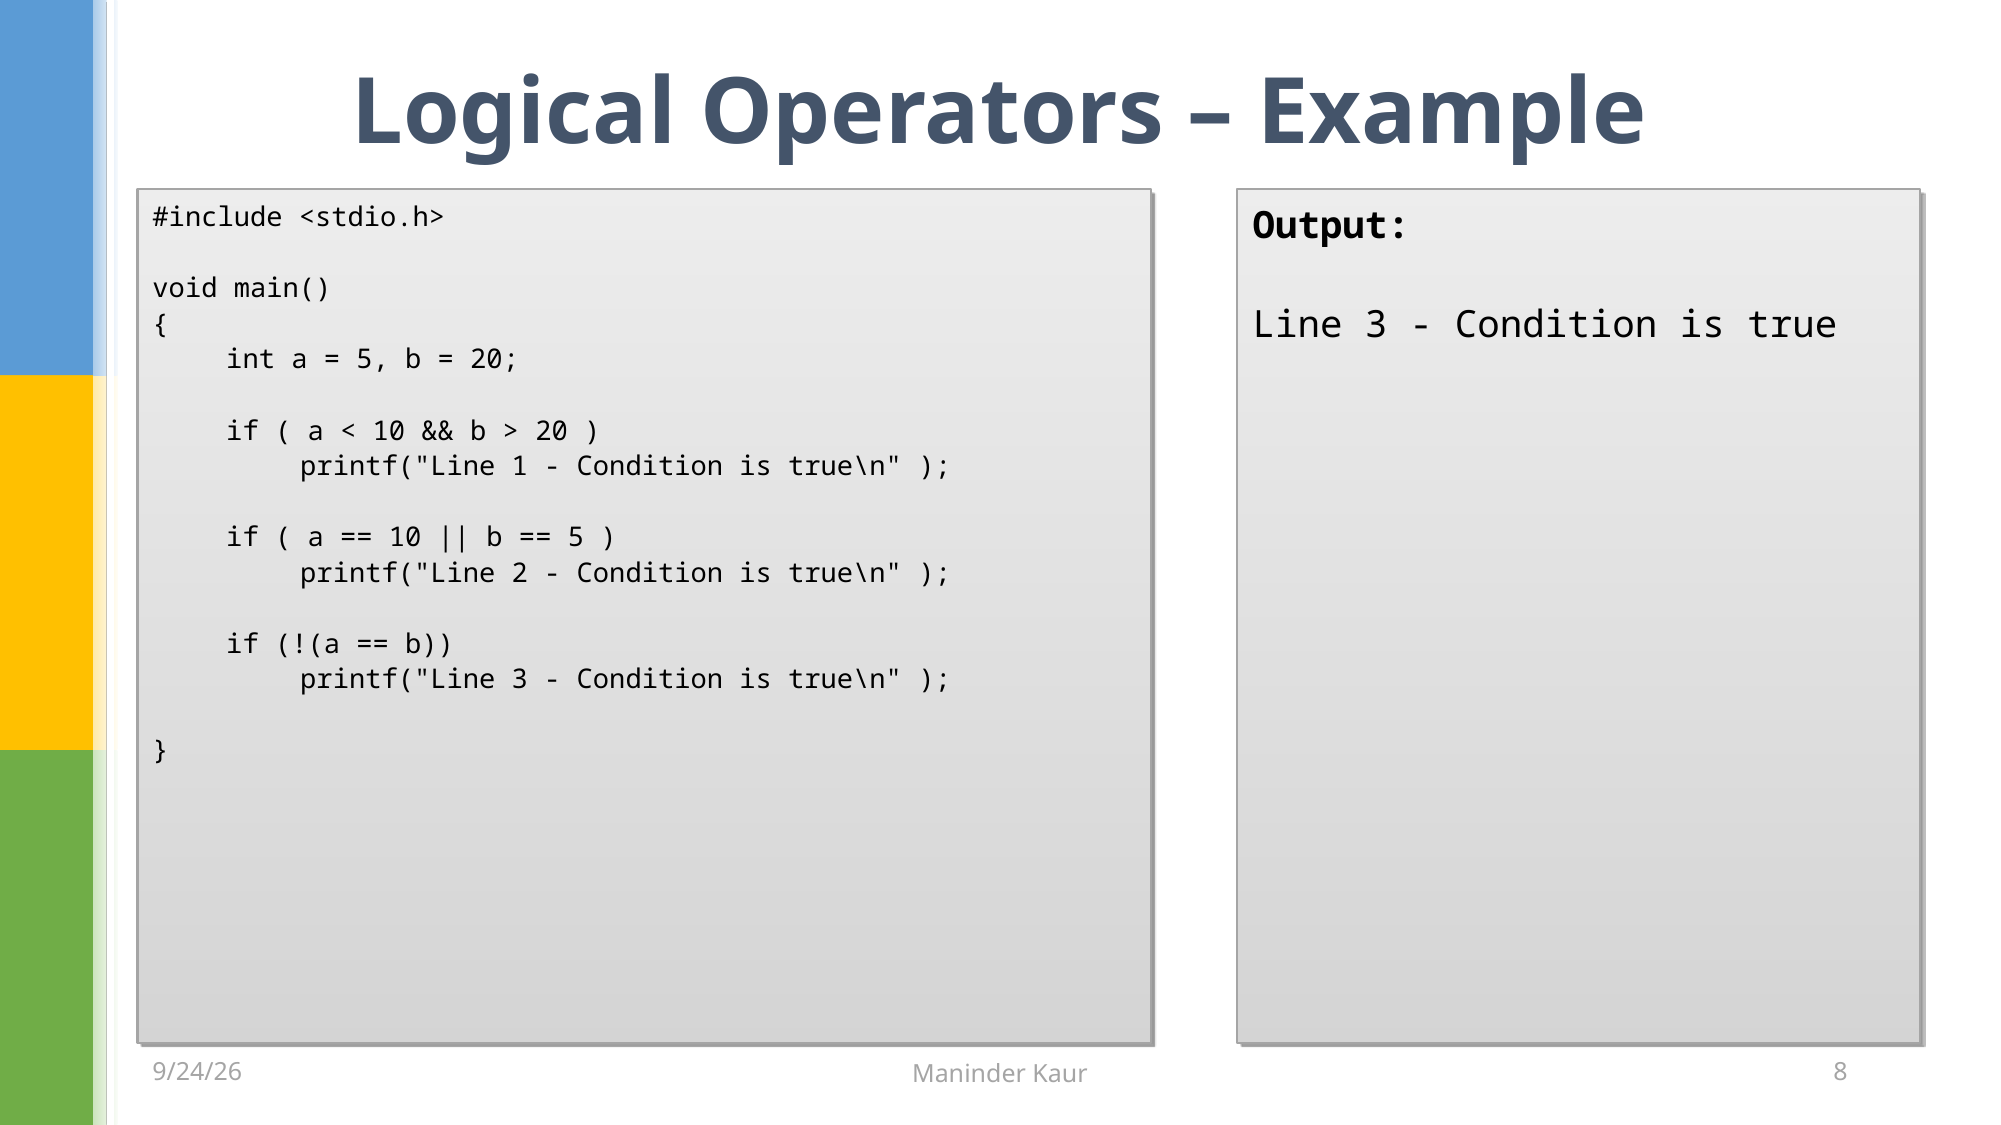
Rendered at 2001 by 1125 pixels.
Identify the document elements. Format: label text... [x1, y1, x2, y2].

slide_number <number> [1325, 1043, 1863, 1103]
title Logical Operators – Example [137, 25, 1863, 190]
slide_number 1/21/15 [137, 1042, 675, 1103]
footer Maninder Kaur [762, 1042, 1238, 1103]
list #include <stdio.h> void main() { int a = 5, b = 20; if ( a < 10 && b > 20 ) printf("Line 1 - Condition is true\n" ); if ( a == 10 || b == 5 ) printf("Line 2 - Condition is true\n" ); if (!(a == b)) printf("Line 3 - Condition is true\n" ); } [137, 190, 1151, 1043]
text_box Output: Line 3 - Condition is true [1237, 189, 1921, 1043]
